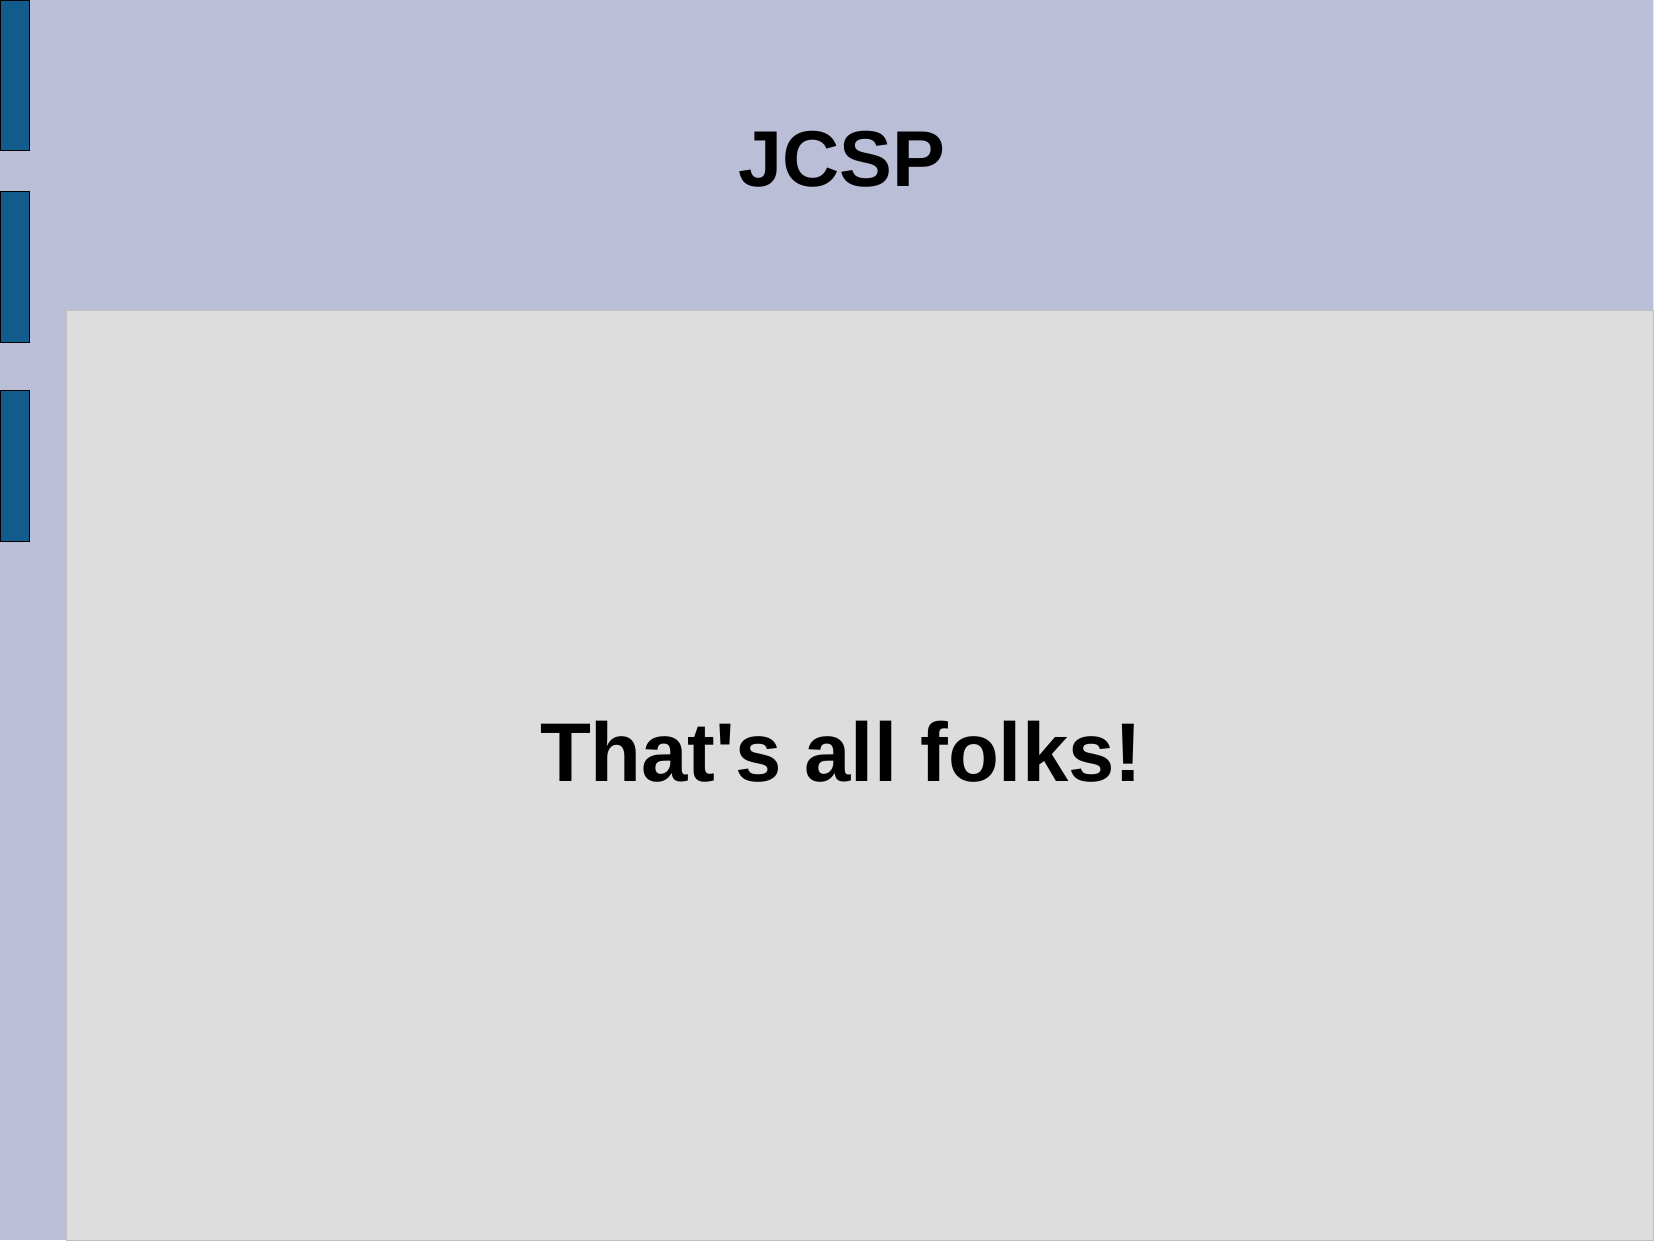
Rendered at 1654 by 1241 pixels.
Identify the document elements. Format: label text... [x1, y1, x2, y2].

text_box JCSP [29, 41, 1654, 278]
text_box That's all folks! [88, 324, 1595, 1182]
